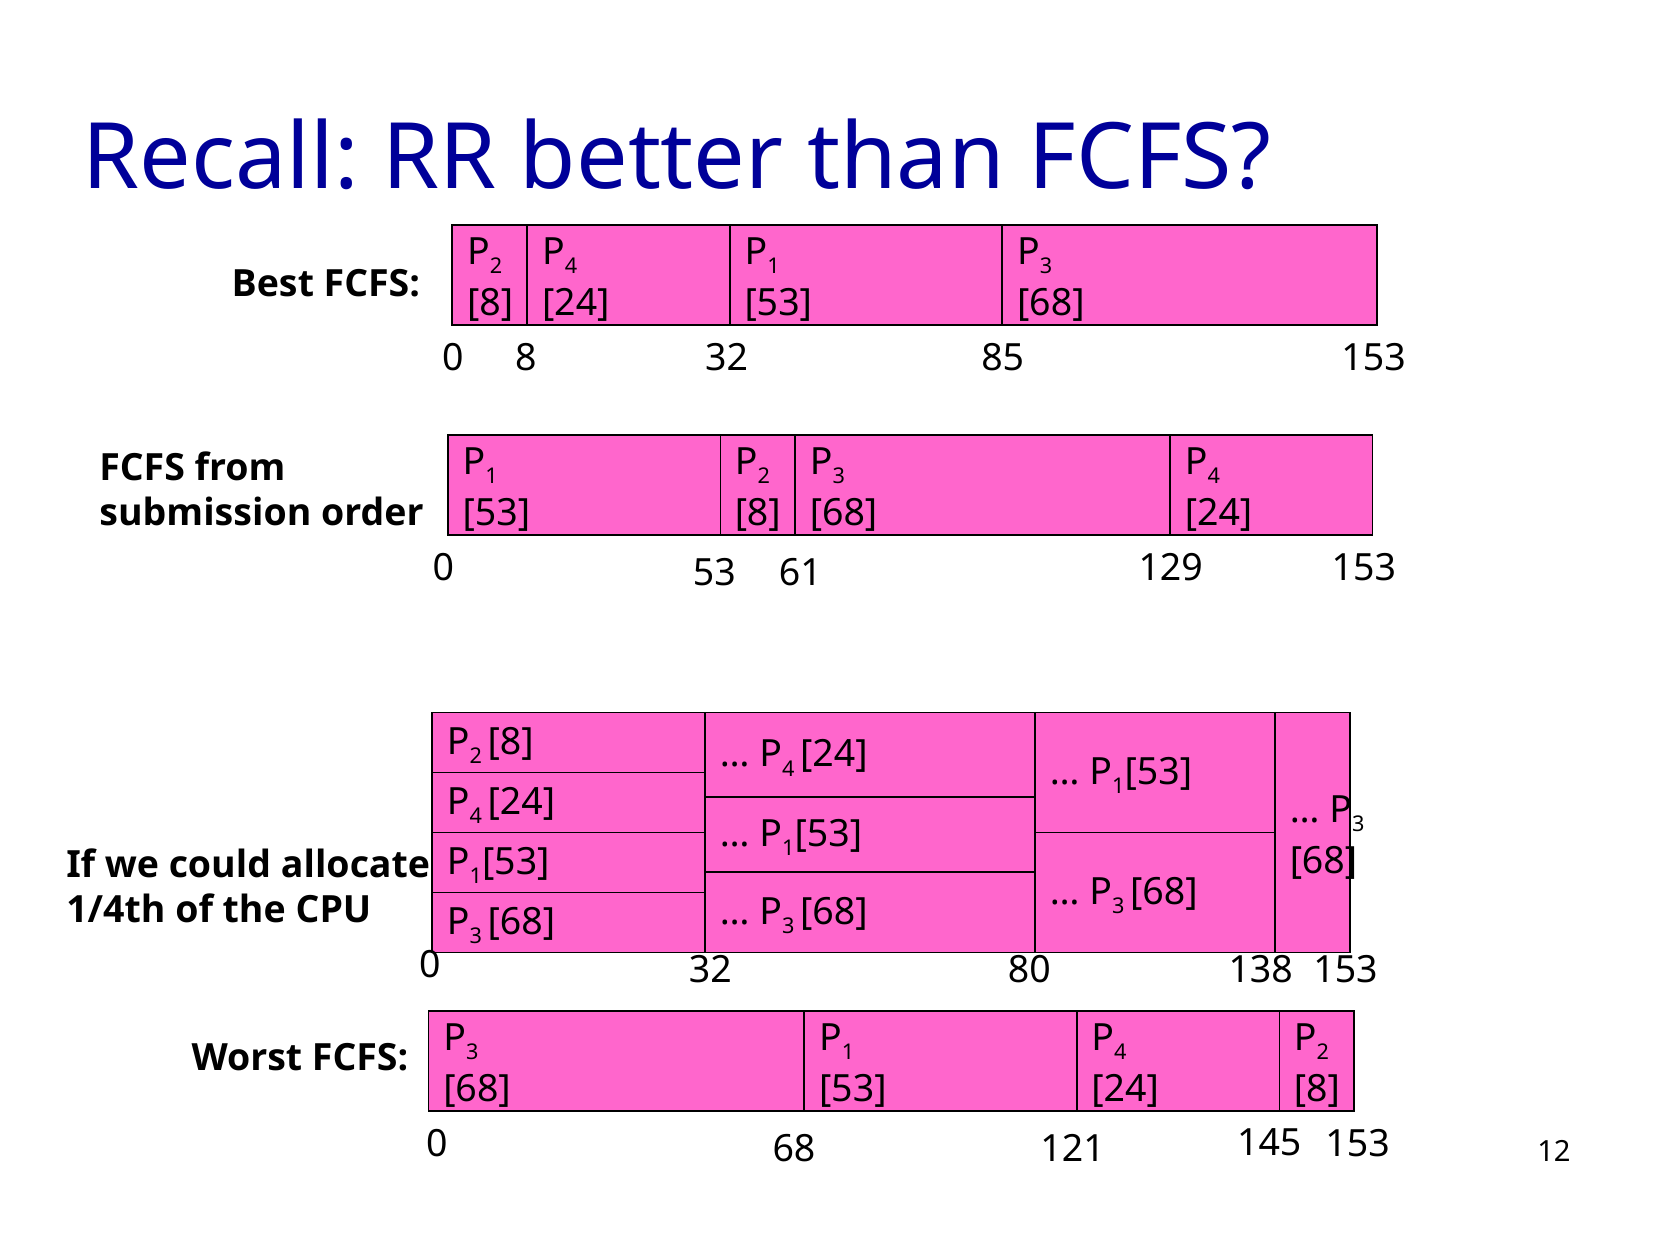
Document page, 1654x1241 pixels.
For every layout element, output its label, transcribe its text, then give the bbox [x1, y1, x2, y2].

text_box P2 [8] [432, 712, 705, 772]
text_box 0 [411, 1111, 463, 1171]
text_box P1 [53] [447, 435, 721, 536]
text_box P3 [68] [794, 435, 1170, 536]
text_box 80 [993, 953, 1066, 998]
text_box 85 [966, 325, 1040, 386]
text_box 153 [1298, 937, 1393, 998]
text_box P1 [53] [804, 1010, 1077, 1111]
text_box FCFS from submission order [84, 435, 439, 541]
text_box If we could allocate 1/4th of the CPU [51, 832, 446, 938]
text_box Best FCFS: [216, 252, 436, 312]
text_box P3 [68] [446, 892, 705, 953]
text_box … P3 [68] [705, 871, 1035, 953]
text_box 8 [500, 325, 552, 386]
text_box 153 [1316, 535, 1411, 596]
text_box P2 [8] [452, 225, 527, 325]
text_box P2 [8] [1280, 1010, 1355, 1111]
text_box P4 [24] [1077, 1010, 1280, 1111]
text_box 61 [764, 540, 837, 601]
text_box Worst FCFS: [176, 1025, 424, 1086]
text_box P1 [53] [729, 225, 1002, 325]
text_box … P3 [68] [1035, 832, 1275, 953]
text_box P2 [8] [721, 435, 794, 536]
text_box P3 [68] [1002, 225, 1378, 325]
text_box 0 [427, 325, 479, 386]
text_box P4 [24] [1170, 435, 1373, 536]
text_box 0 [417, 535, 469, 596]
text_box … P4 [24] [705, 712, 1035, 796]
text_box 145 [1222, 1110, 1317, 1171]
text_box 68 [757, 1116, 831, 1176]
text_box … P3 [68] [1275, 712, 1351, 953]
text_box P1[53] [446, 832, 705, 892]
title Recall: RR better than FCFS? [82, 49, 1571, 257]
text_box … P1[53] [705, 796, 1035, 871]
text_box P4 [24] [527, 225, 729, 325]
text_box P3 [68] [428, 1010, 804, 1111]
text_box 138 [1213, 953, 1298, 998]
text_box 129 [1123, 535, 1218, 596]
text_box 32 [690, 325, 763, 386]
text_box … P1[53] [1035, 712, 1275, 832]
text_box 53 [678, 540, 751, 601]
text_box 121 [1025, 1116, 1120, 1176]
text_box 0 [404, 932, 456, 993]
text_box 153 [1326, 325, 1421, 386]
text_box P4 [24] [432, 772, 705, 832]
text_box 32 [674, 937, 747, 998]
text_box 153 [1310, 1111, 1405, 1171]
